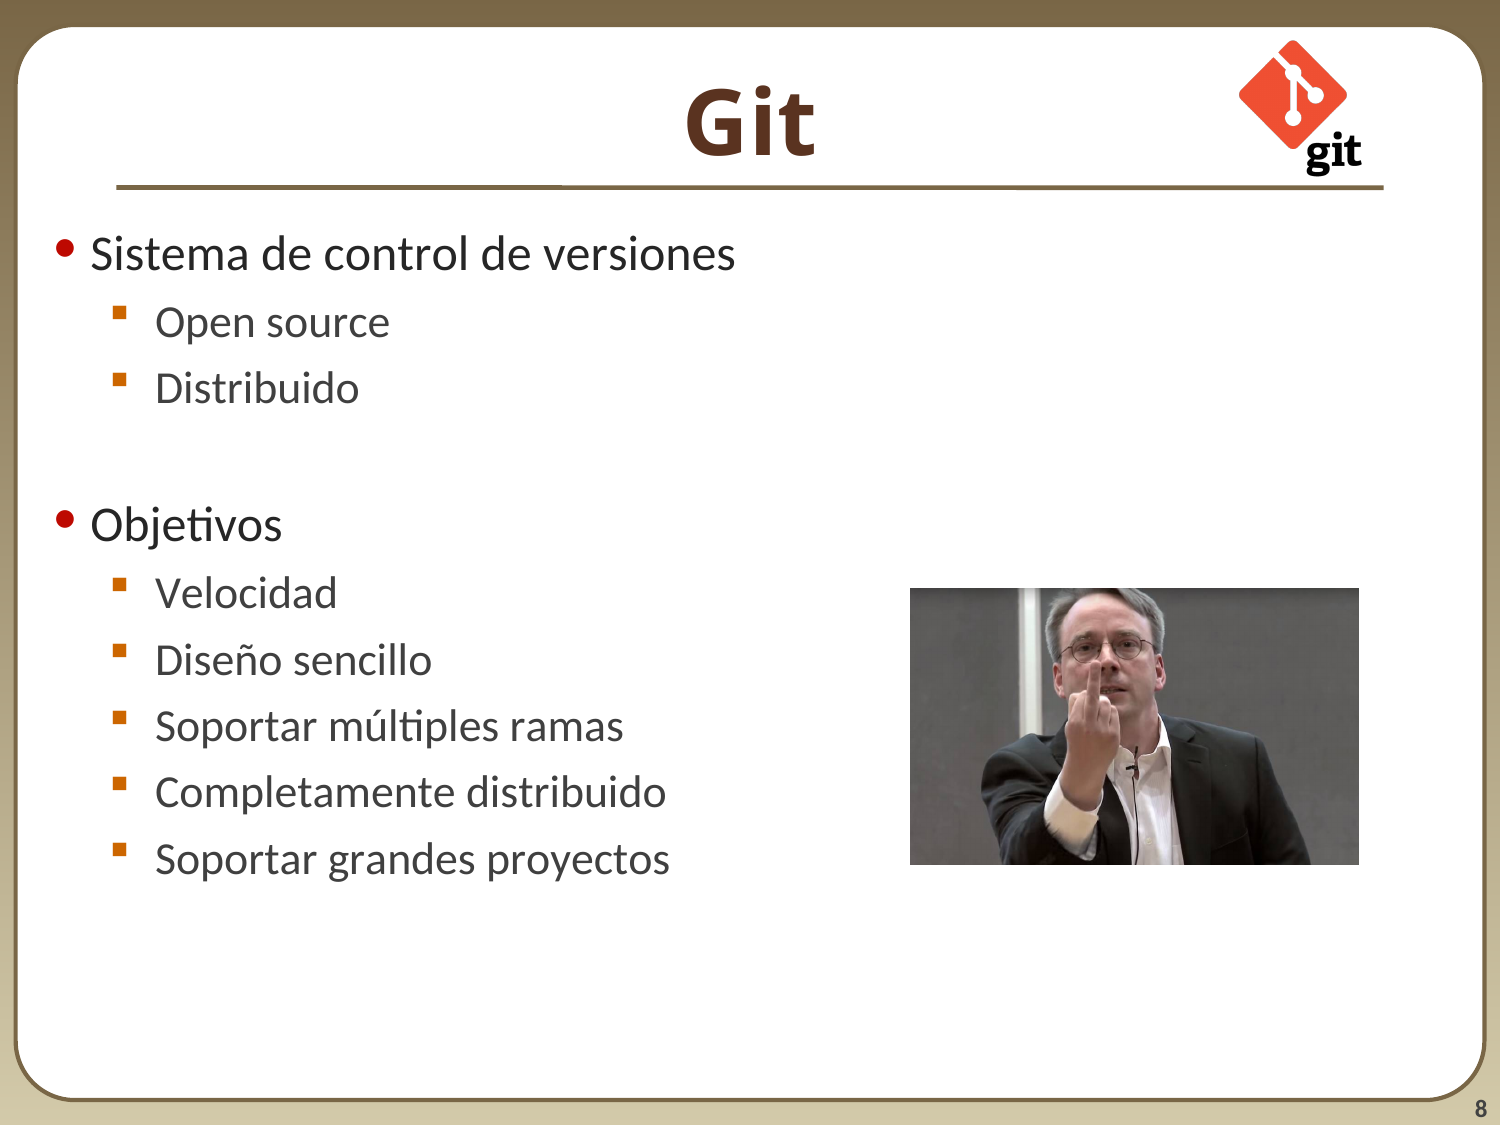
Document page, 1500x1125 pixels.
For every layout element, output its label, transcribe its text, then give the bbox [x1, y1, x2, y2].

list Sistema de control de versiones Open source Distribuido Objetivos Velocidad Diseño sencillo Soportar múltiples ramas Completamente distribuido Soportar grandes proyectos [0, 212, 1500, 963]
title Git [0, 24, 1500, 212]
picture [1232, 35, 1377, 181]
picture [910, 588, 1359, 866]
